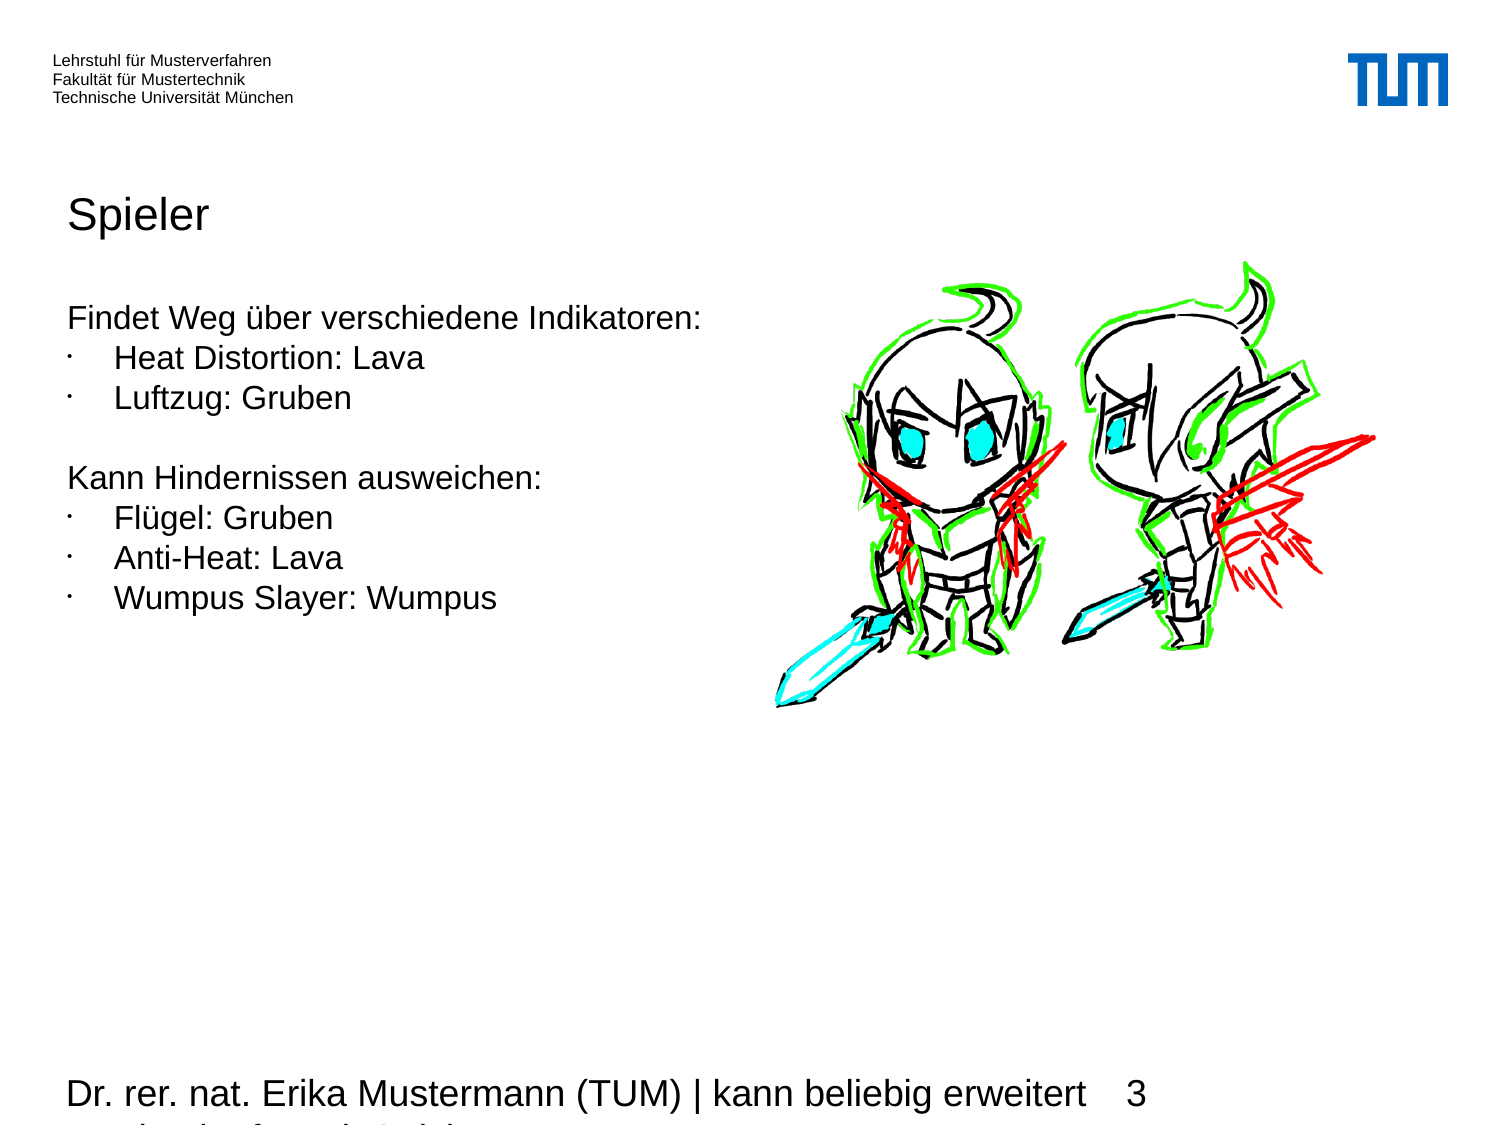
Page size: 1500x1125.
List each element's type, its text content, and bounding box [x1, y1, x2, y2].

footer Dr. rer. nat. Erika Mustermann (TUM) | kann beliebig erweitert werden | Infos mit Strich trennen [51, 1061, 1112, 1122]
list Findet Weg über verschiedene Indikatoren: Heat Distortion: Lava Luftzug: Gruben Kann Hindernissen ausweichen: Flügel: Gruben Anti-Heat: Lava Wumpus Slayer: Wumpus [52, 289, 1449, 1060]
title Spieler [52, 163, 1449, 231]
picture [774, 261, 1376, 708]
slide_number <number> [1112, 1061, 1448, 1122]
